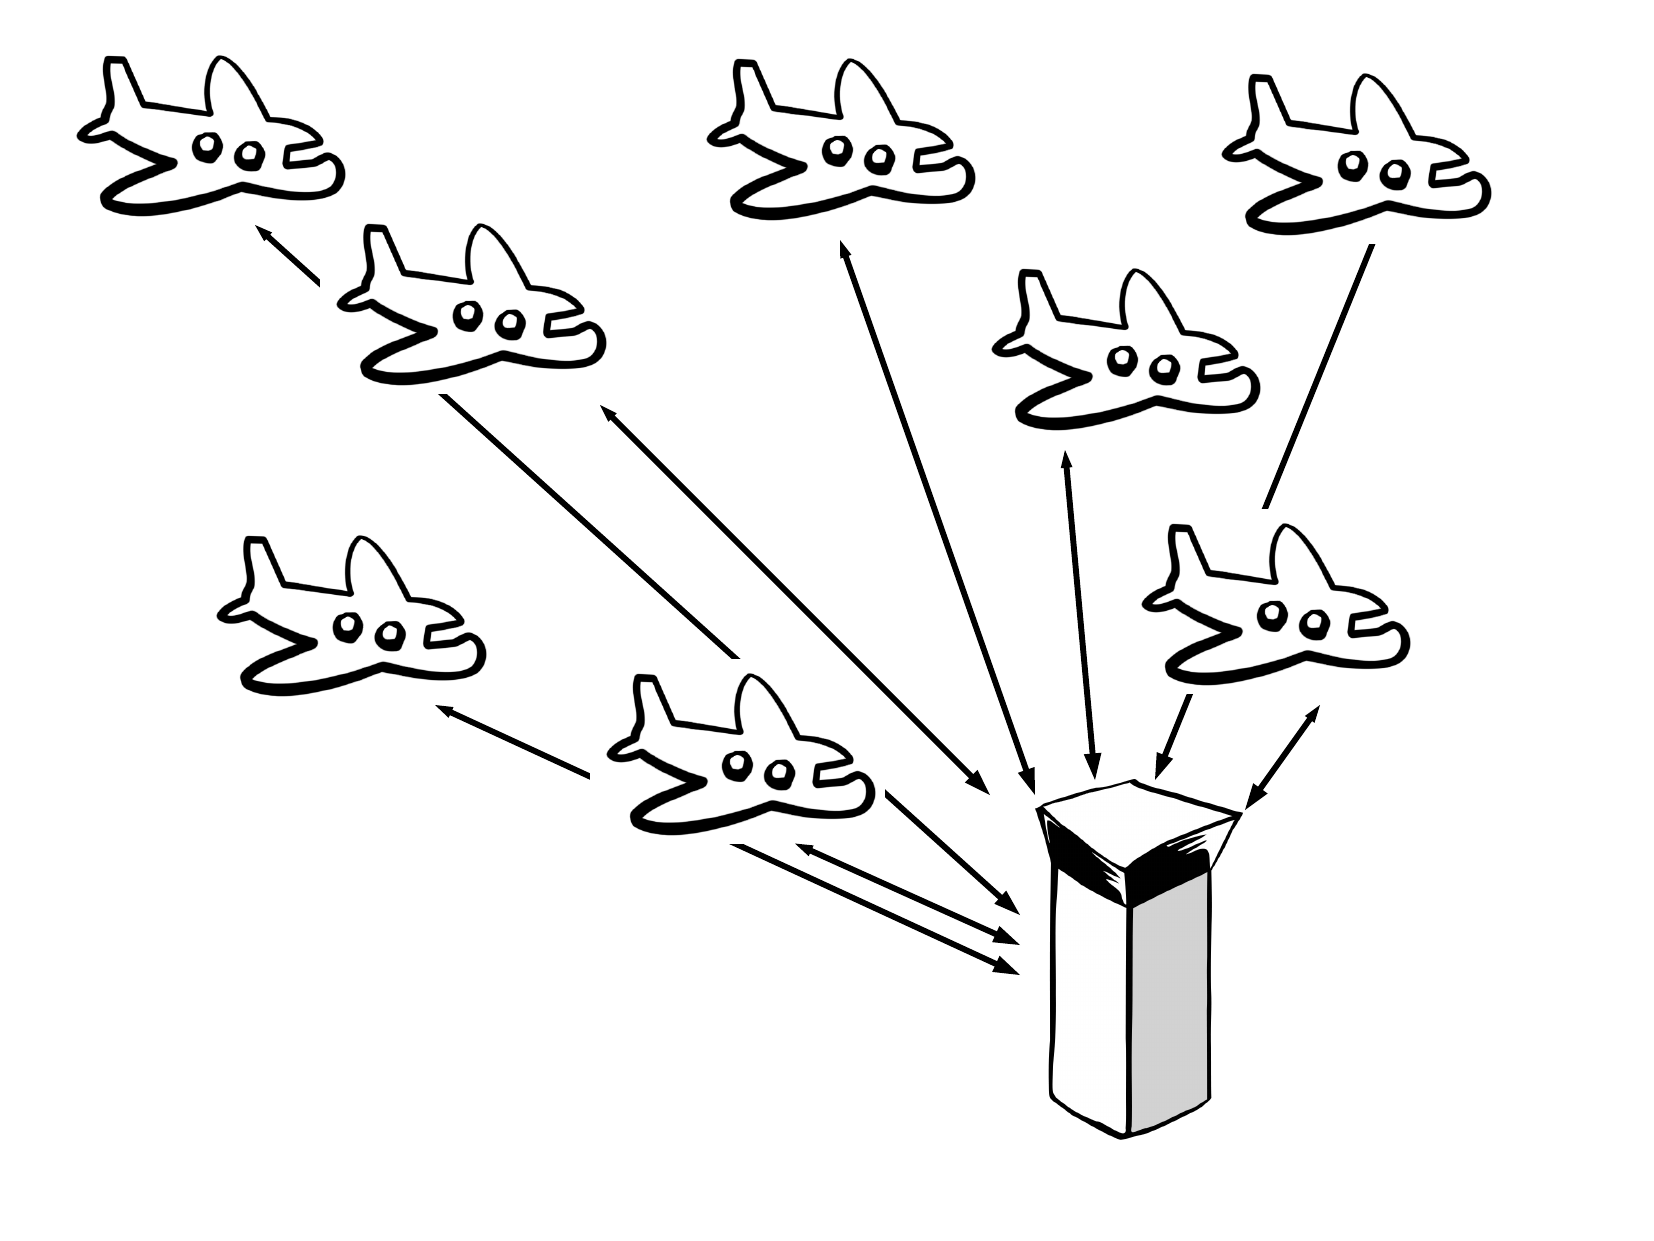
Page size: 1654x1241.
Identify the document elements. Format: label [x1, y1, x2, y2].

picture [200, 521, 496, 706]
picture [690, 44, 985, 229]
picture [975, 254, 1270, 439]
picture [860, 659, 886, 685]
picture [60, 41, 616, 394]
picture [1035, 779, 1243, 1141]
picture [1125, 509, 1420, 694]
picture [1205, 59, 1501, 244]
picture [590, 659, 886, 844]
